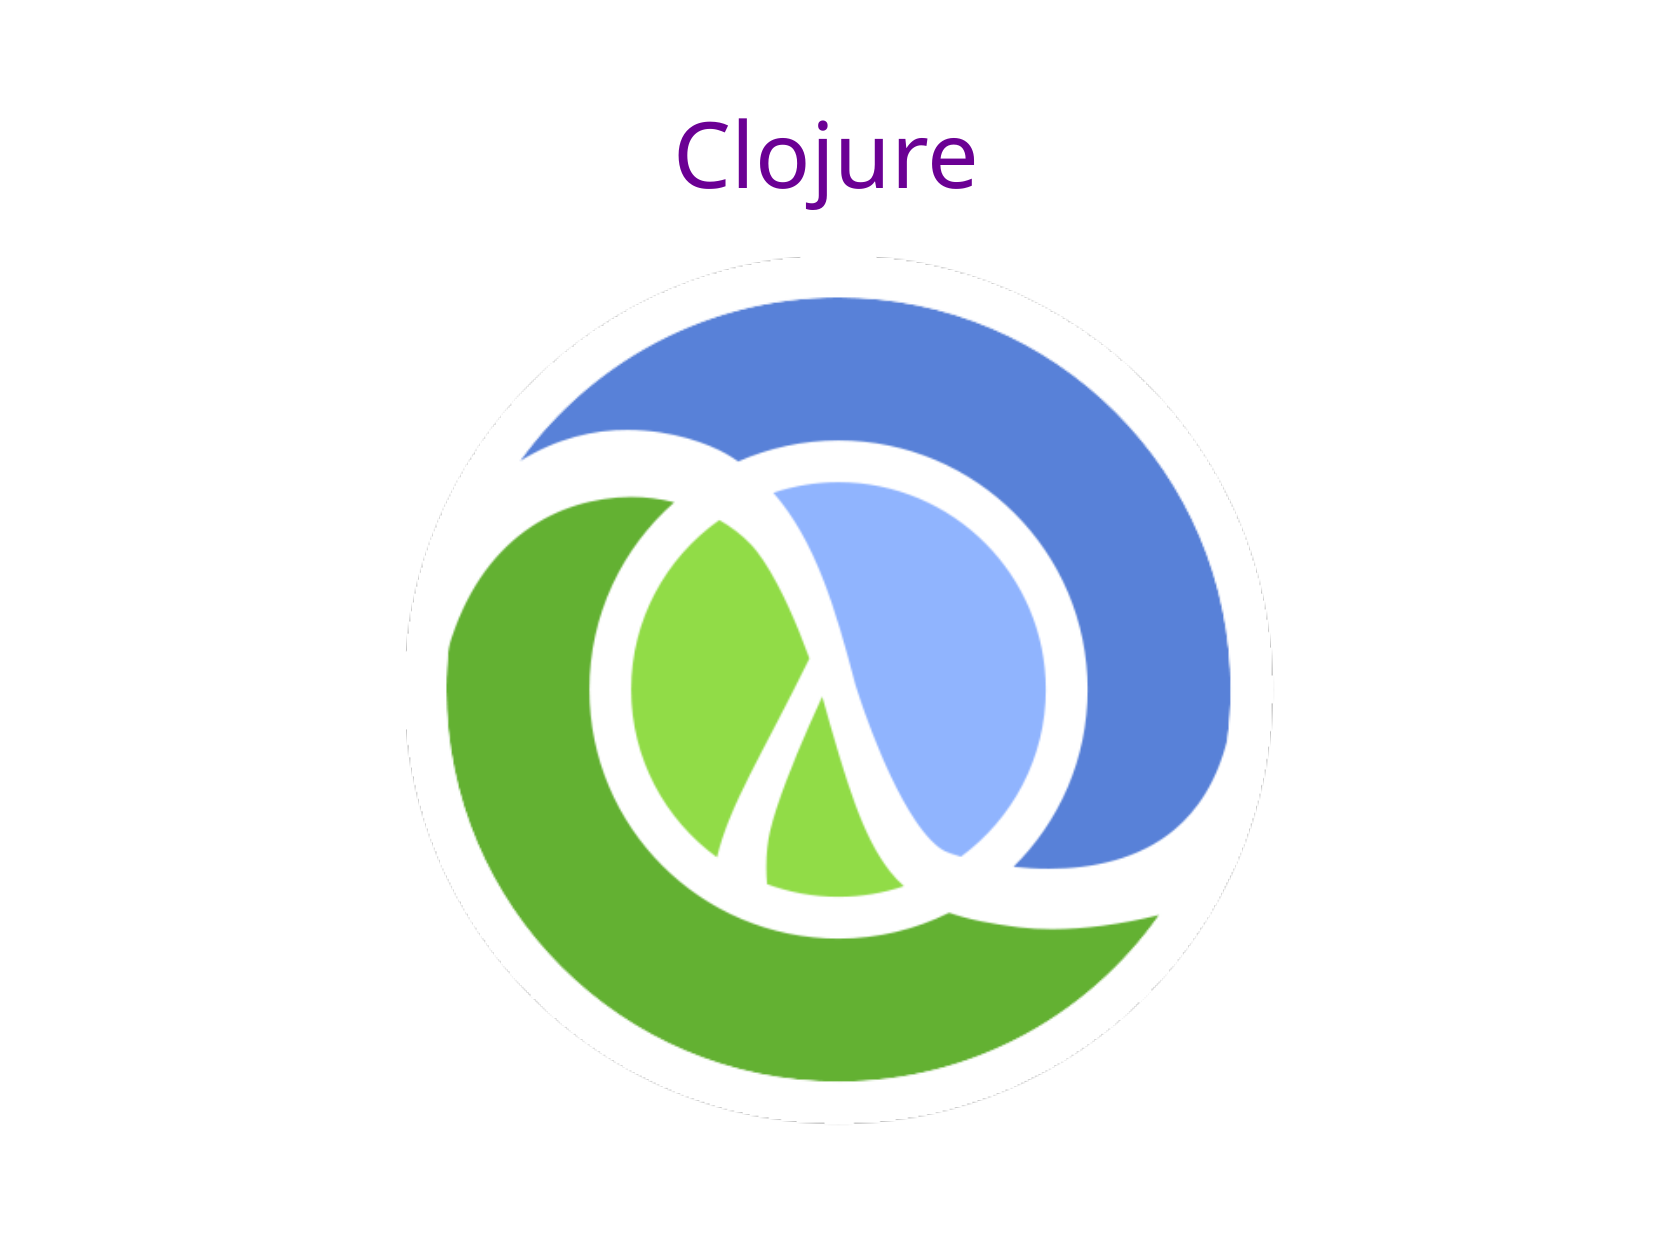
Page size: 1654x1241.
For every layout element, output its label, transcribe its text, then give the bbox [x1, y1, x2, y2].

picture [405, 256, 1276, 1127]
title Clojure [82, 49, 1571, 257]
